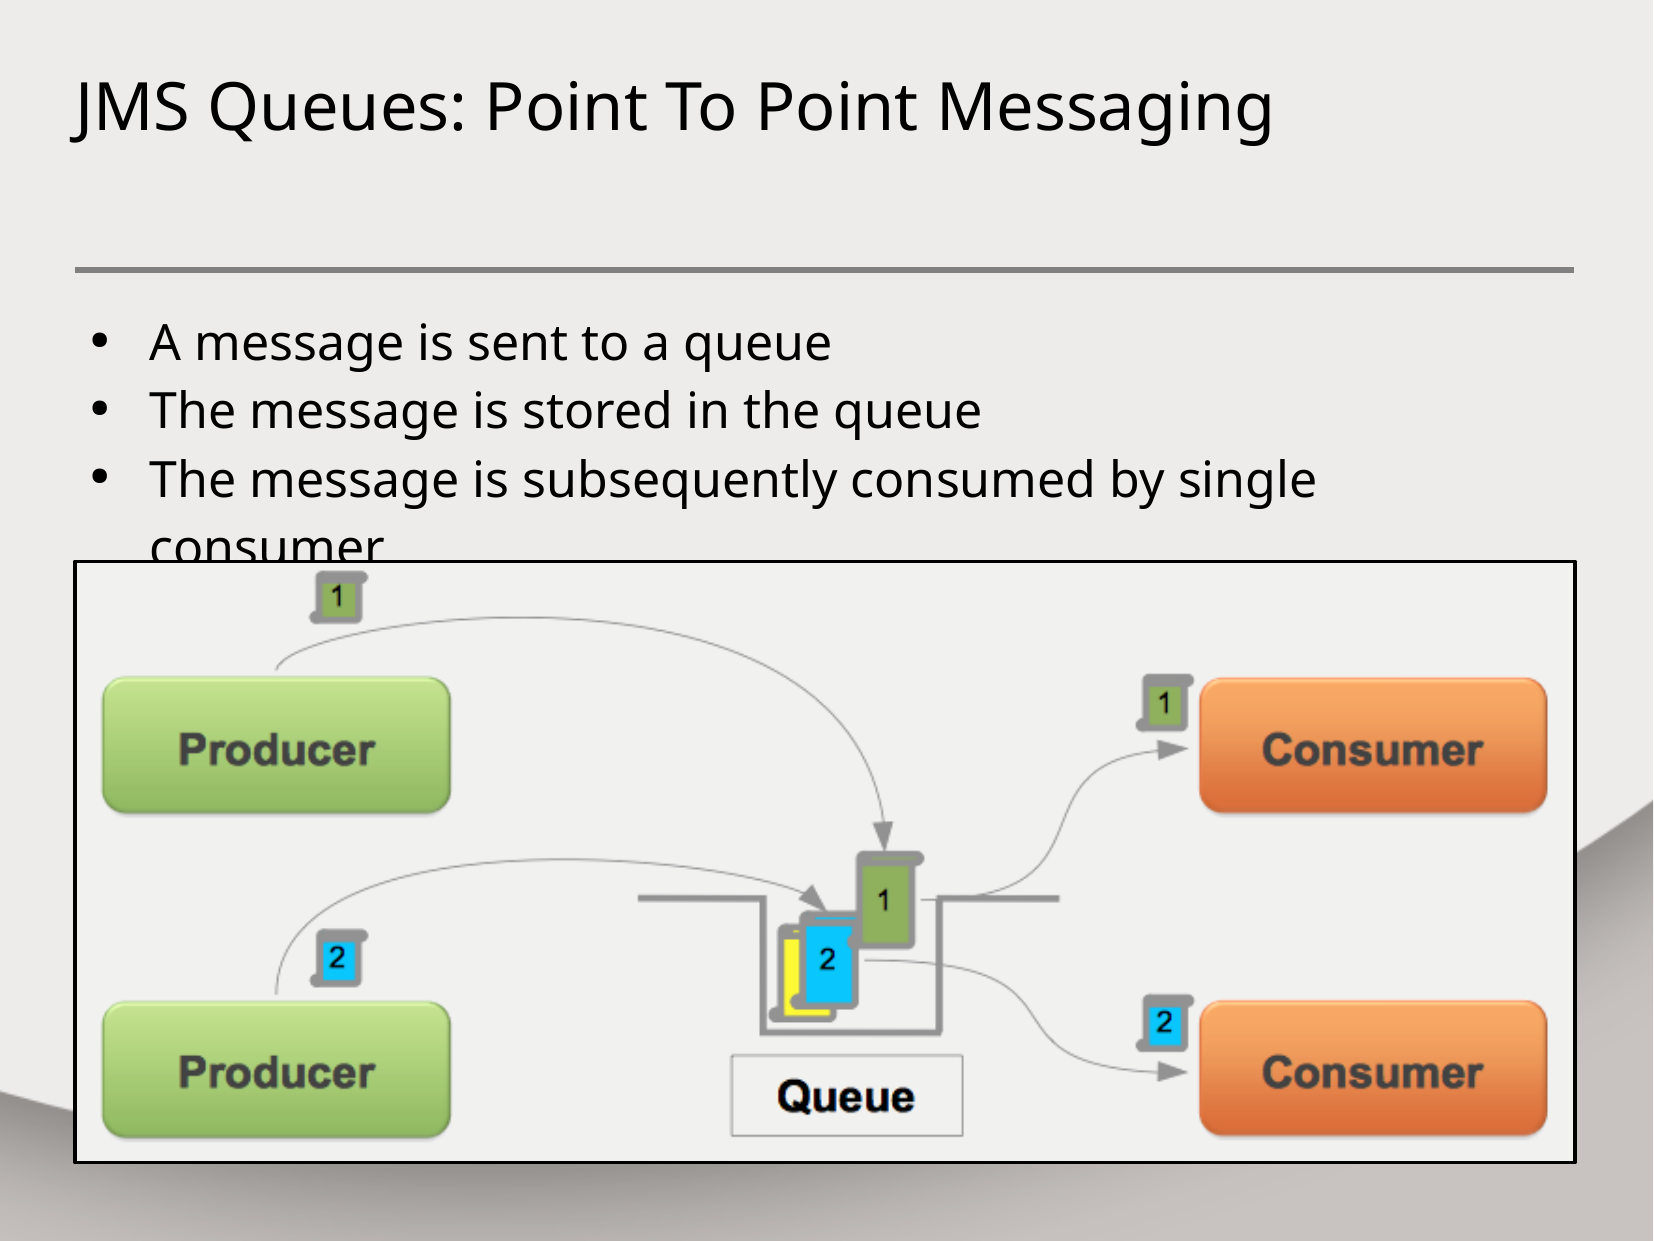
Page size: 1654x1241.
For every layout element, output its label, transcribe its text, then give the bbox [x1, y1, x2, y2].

text_box A message is sent to a queue The message is stored in the queue The message is subsequently consumed by single consumer [75, 299, 1575, 560]
title JMS Queues: Point To Point Messaging [75, 75, 1576, 226]
picture [0, 0, 1654, 1241]
